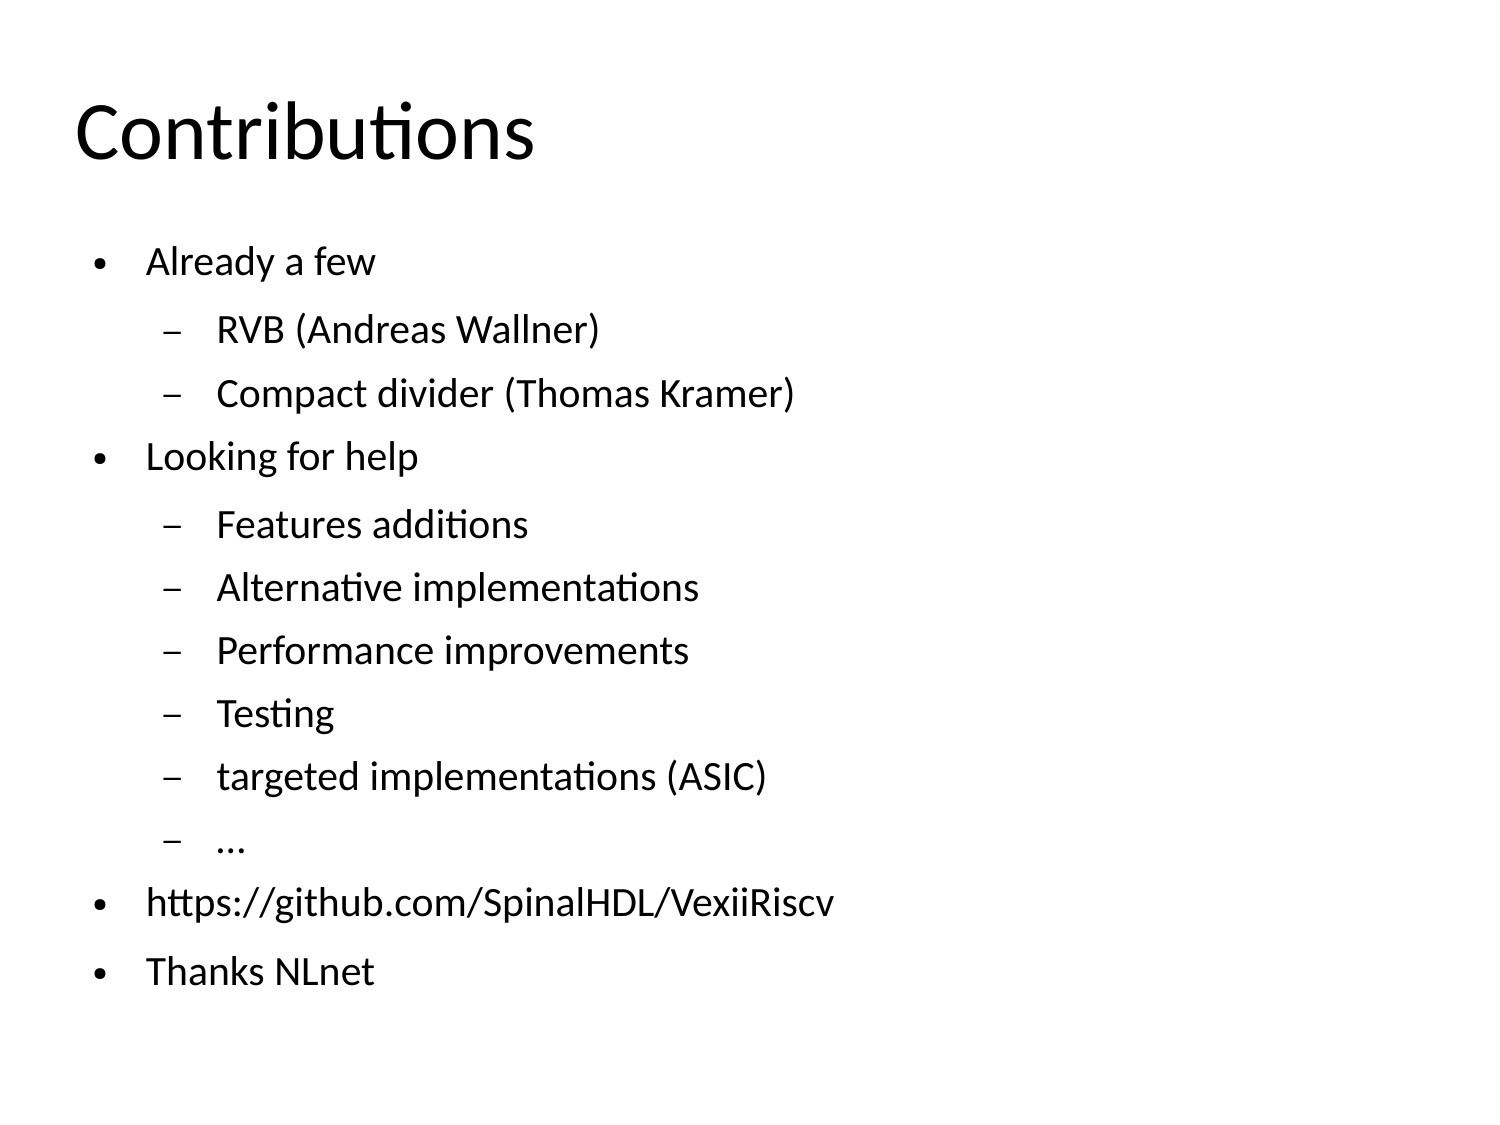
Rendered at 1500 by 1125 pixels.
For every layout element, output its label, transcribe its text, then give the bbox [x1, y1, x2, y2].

list Already a few RVB (Andreas Wallner) Compact divider (Thomas Kramer) Looking for help Features additions Alternative implementations Performance improvements Testing targeted implementations (ASIC) … https://github.com/SpinalHDL/VexiiRiscv Thanks NLnet [75, 174, 1500, 1125]
title Contributions [75, 44, 1425, 174]
